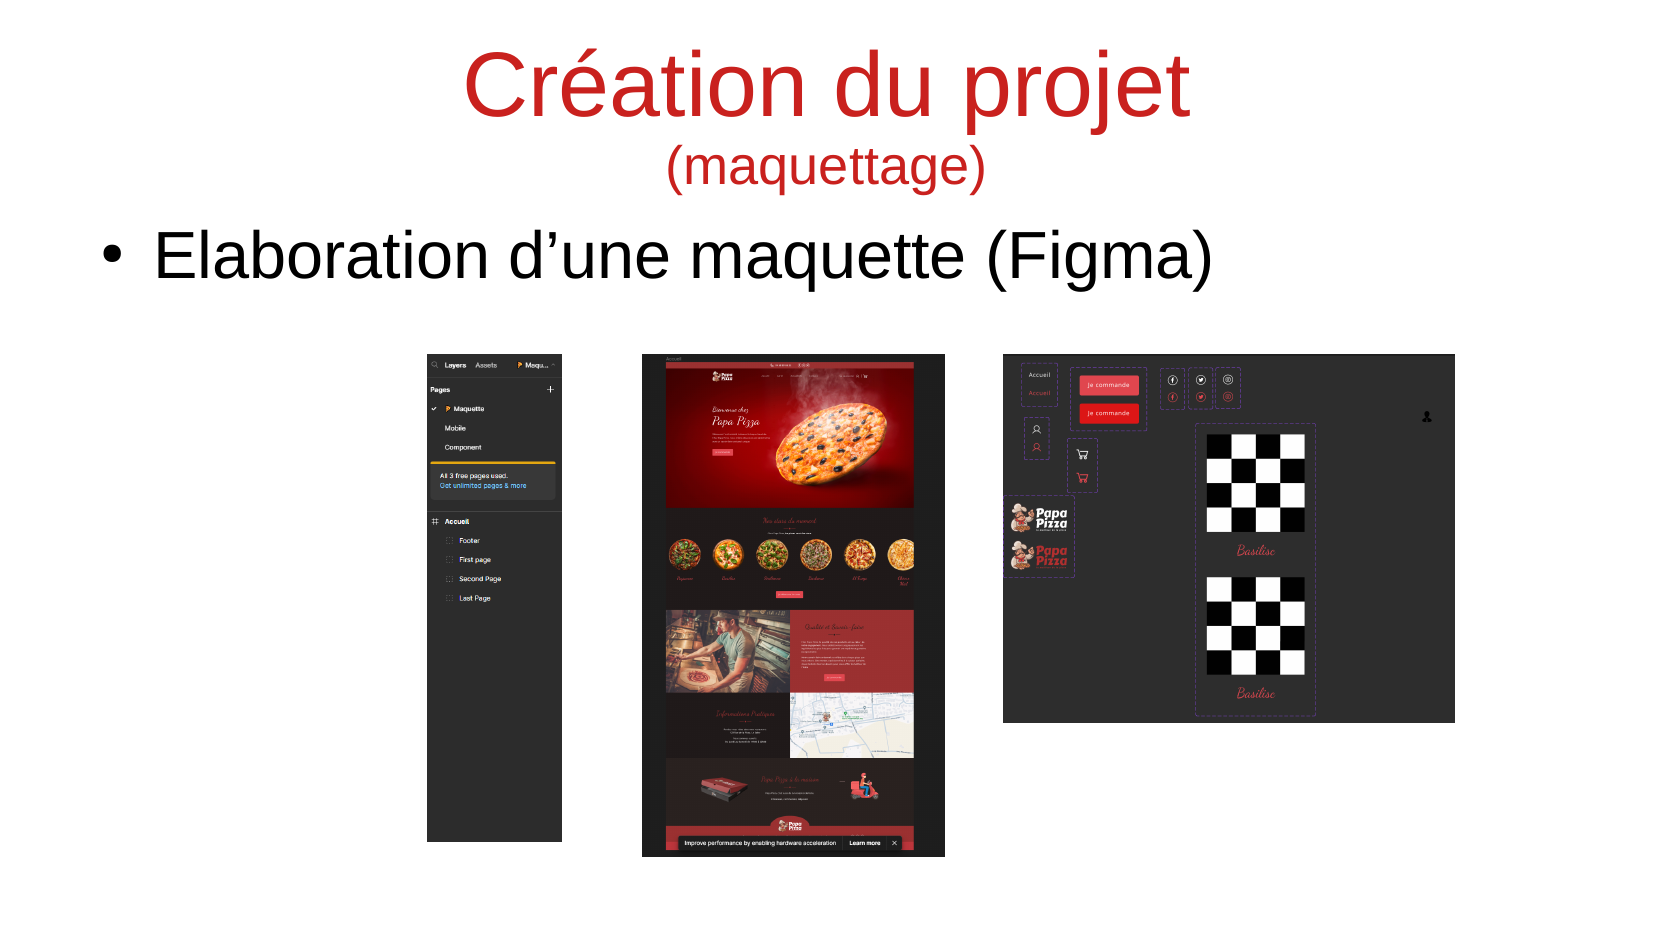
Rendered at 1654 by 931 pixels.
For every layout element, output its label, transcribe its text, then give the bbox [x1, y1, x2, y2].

picture [1003, 354, 1455, 723]
list Elaboration d’une maquette (Figma) [82, 217, 1571, 758]
picture [642, 354, 945, 857]
title Création du projet (maquettage) [82, 33, 1571, 197]
picture [427, 354, 562, 842]
